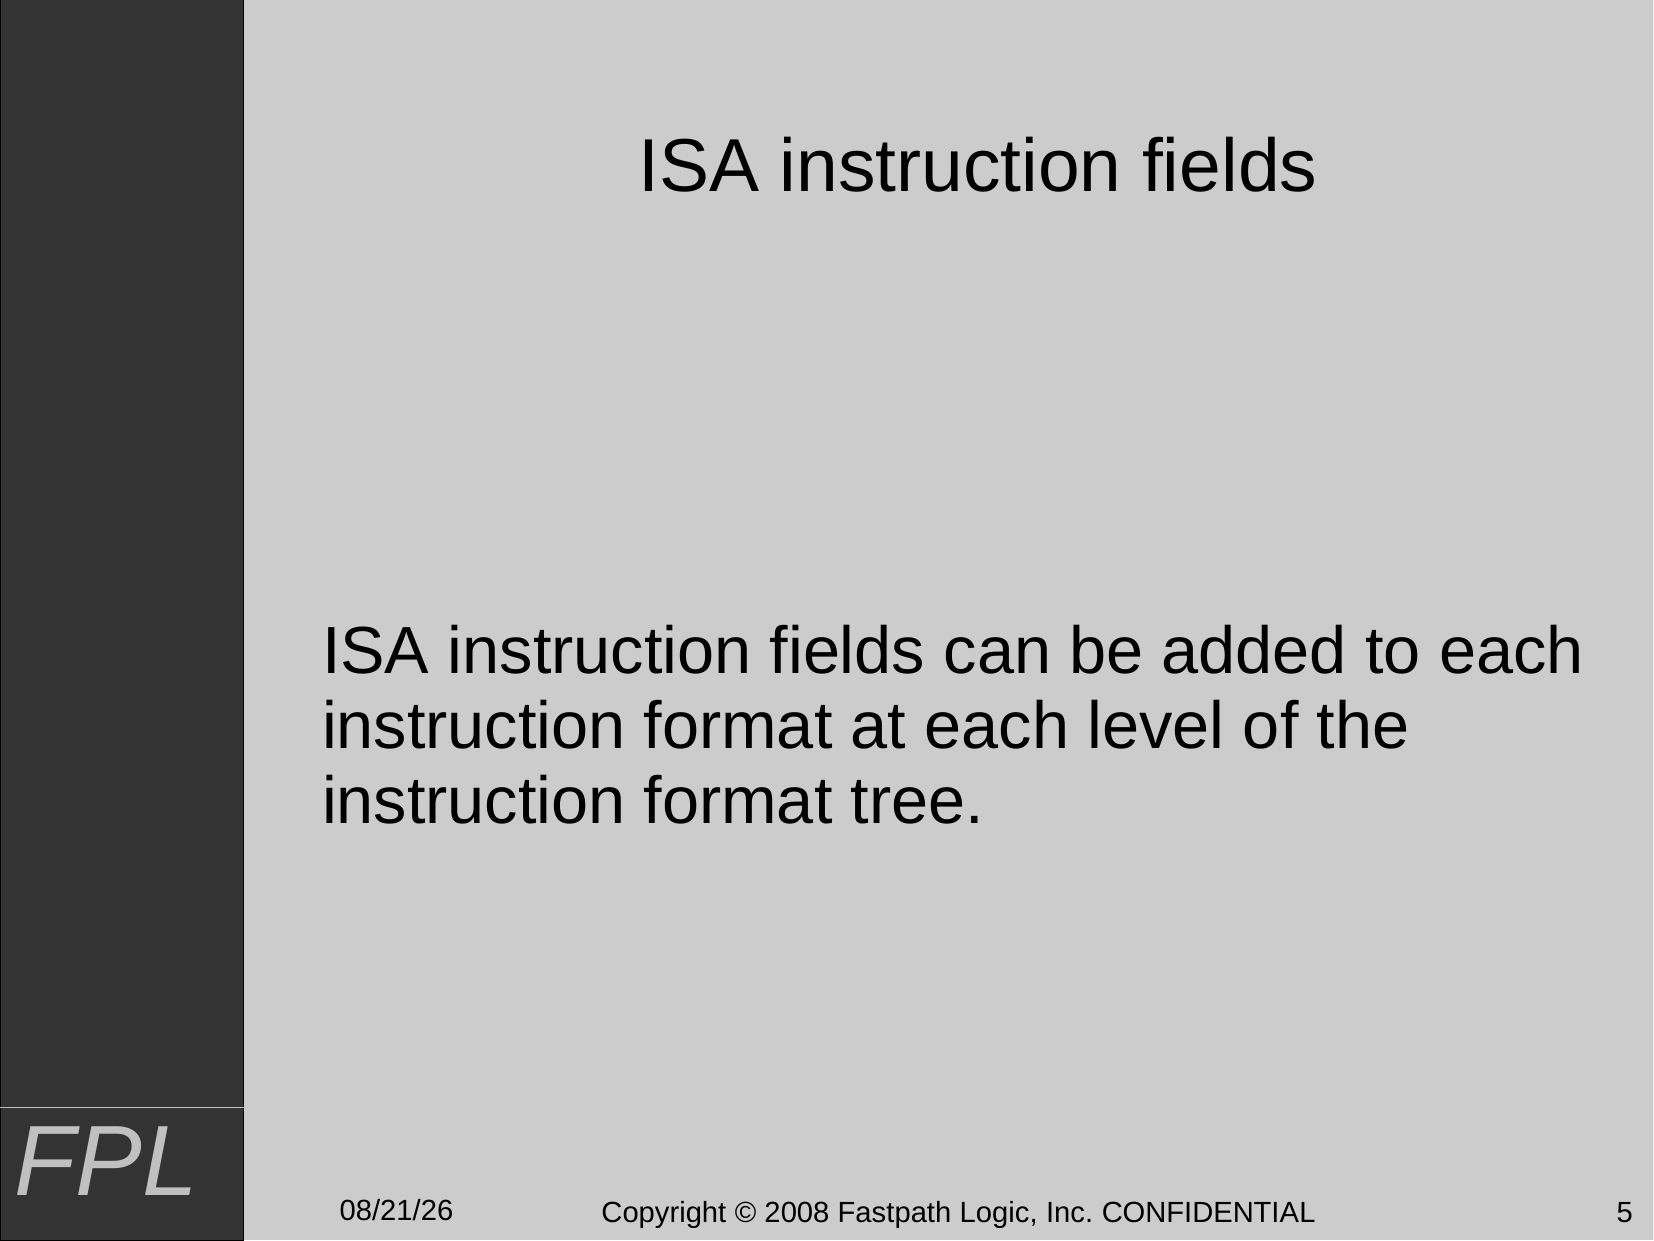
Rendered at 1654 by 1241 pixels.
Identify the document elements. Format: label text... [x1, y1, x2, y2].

title ISA instruction fields [427, 57, 1530, 272]
subtitle ISA instruction fields can be added to each instruction format at each level of the instruction format tree. [322, 272, 1635, 1179]
